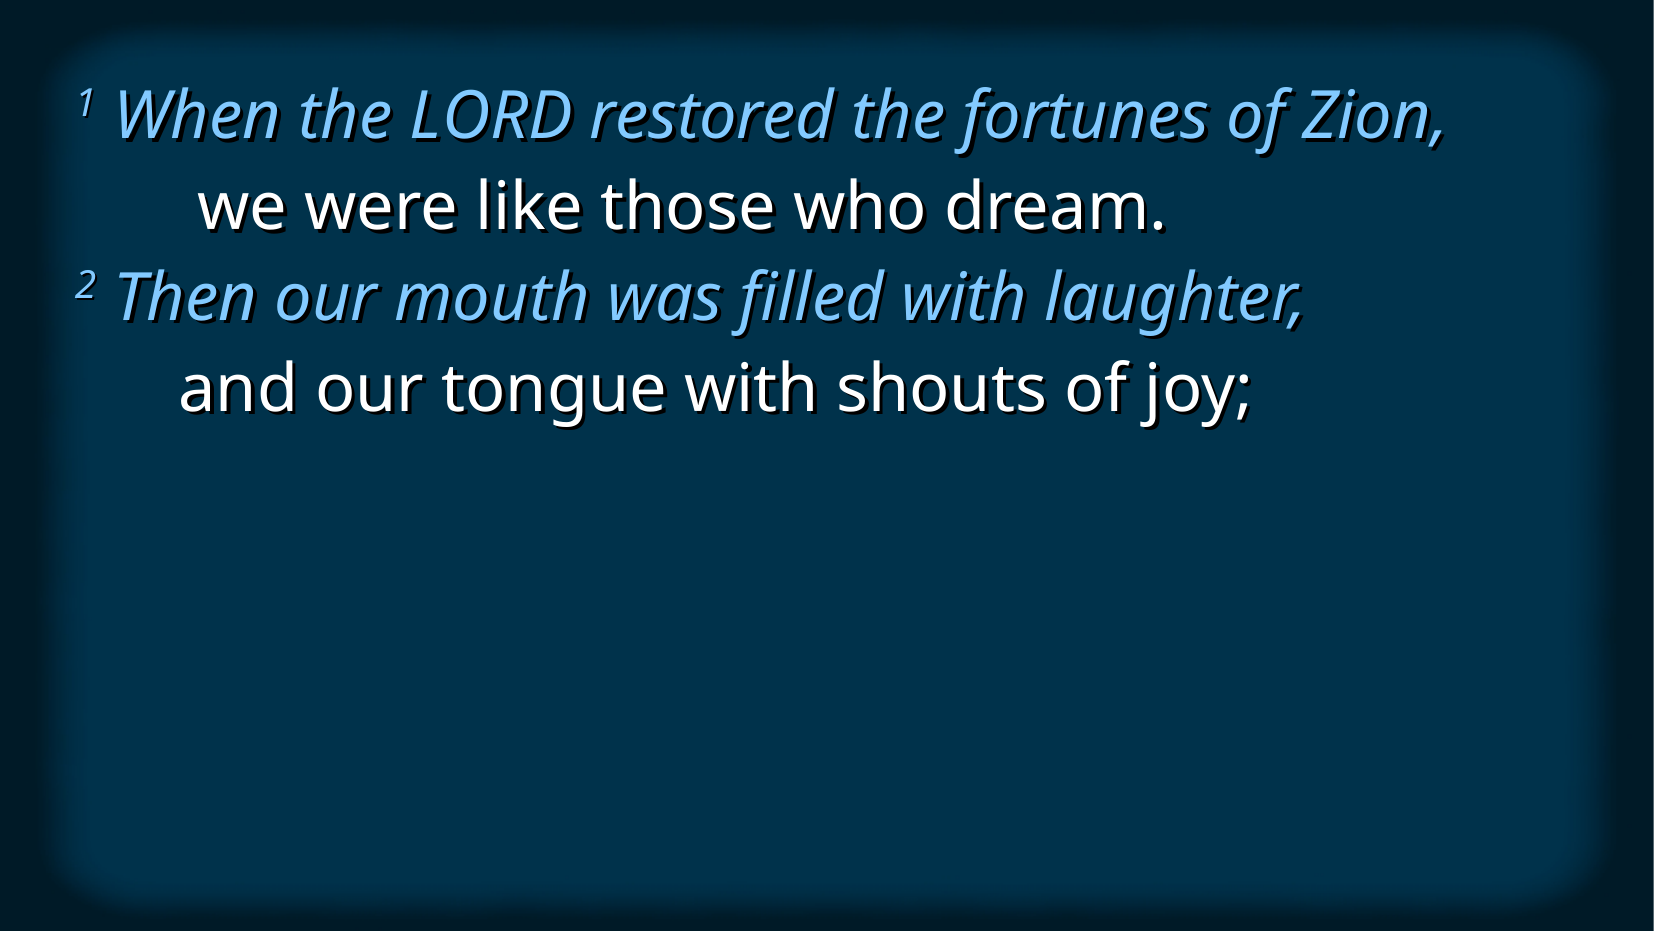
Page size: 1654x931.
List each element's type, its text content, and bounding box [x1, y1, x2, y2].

picture [0, 0, 1654, 931]
text_box 1 When the LORD restored the fortunes of Zion, we were like those who dream. 2 Then our mouth was filled with laughter, and our tongue with shouts of joy; [60, 60, 1591, 502]
